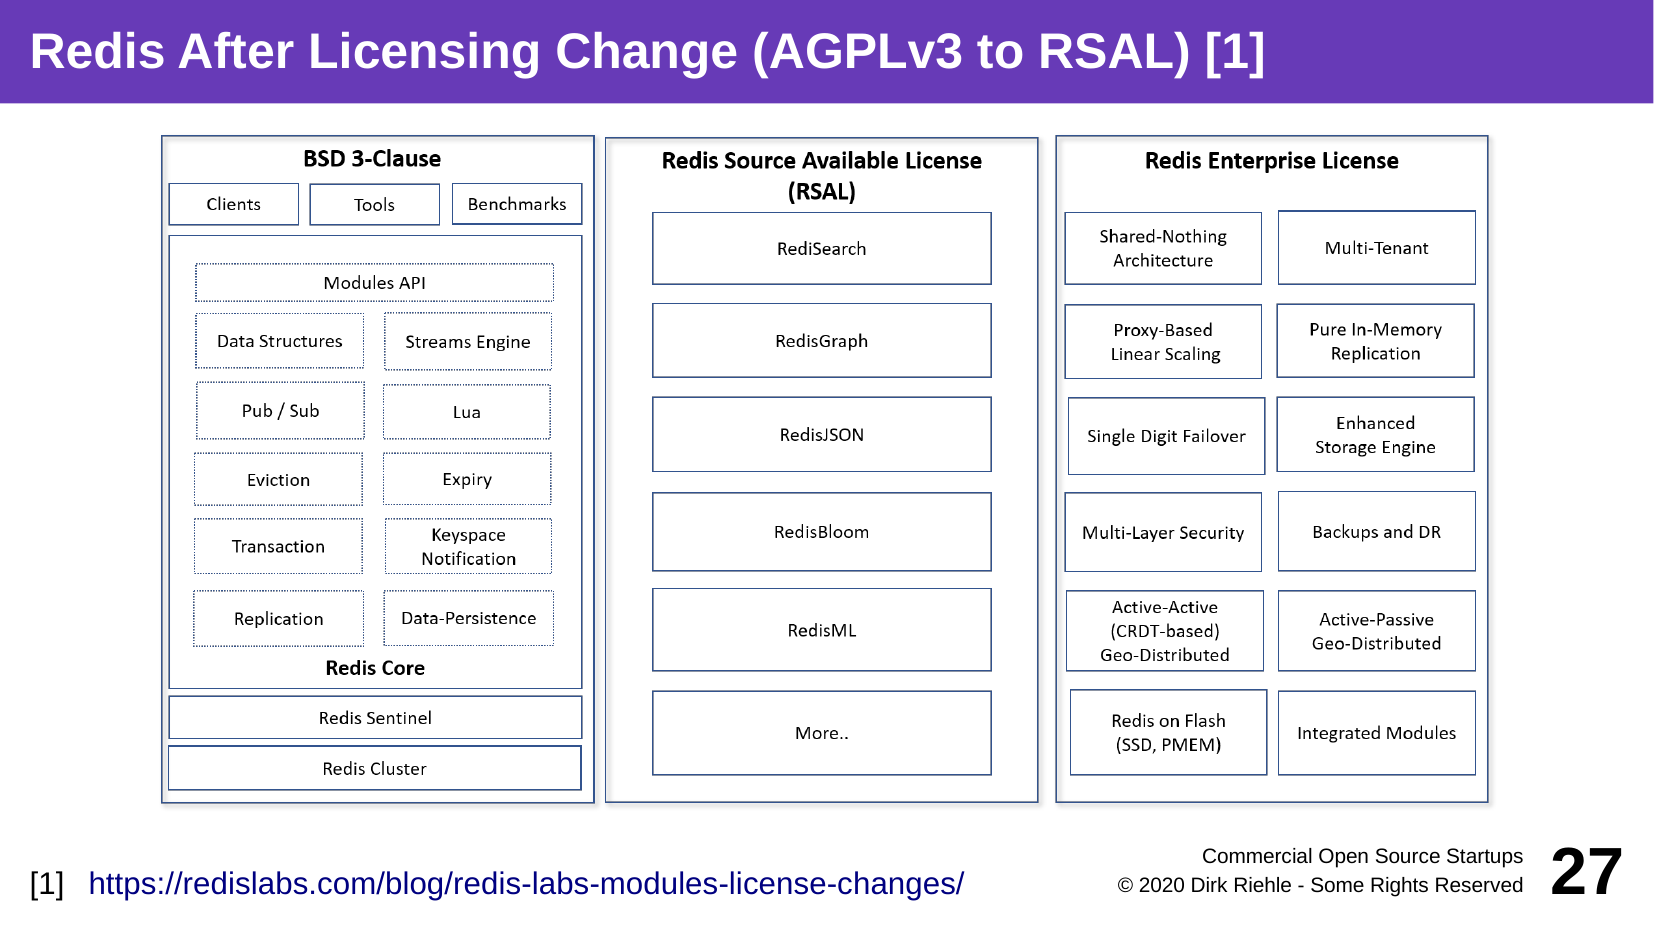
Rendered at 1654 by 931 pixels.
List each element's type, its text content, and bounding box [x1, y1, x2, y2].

picture [156, 132, 1497, 813]
title Redis After Licensing Change (AGPLv3 to RSAL) [1] [0, 0, 1654, 104]
text_box [1] https://redislabs.com/blog/redis-labs-modules-license-changes/ [0, 812, 1182, 931]
